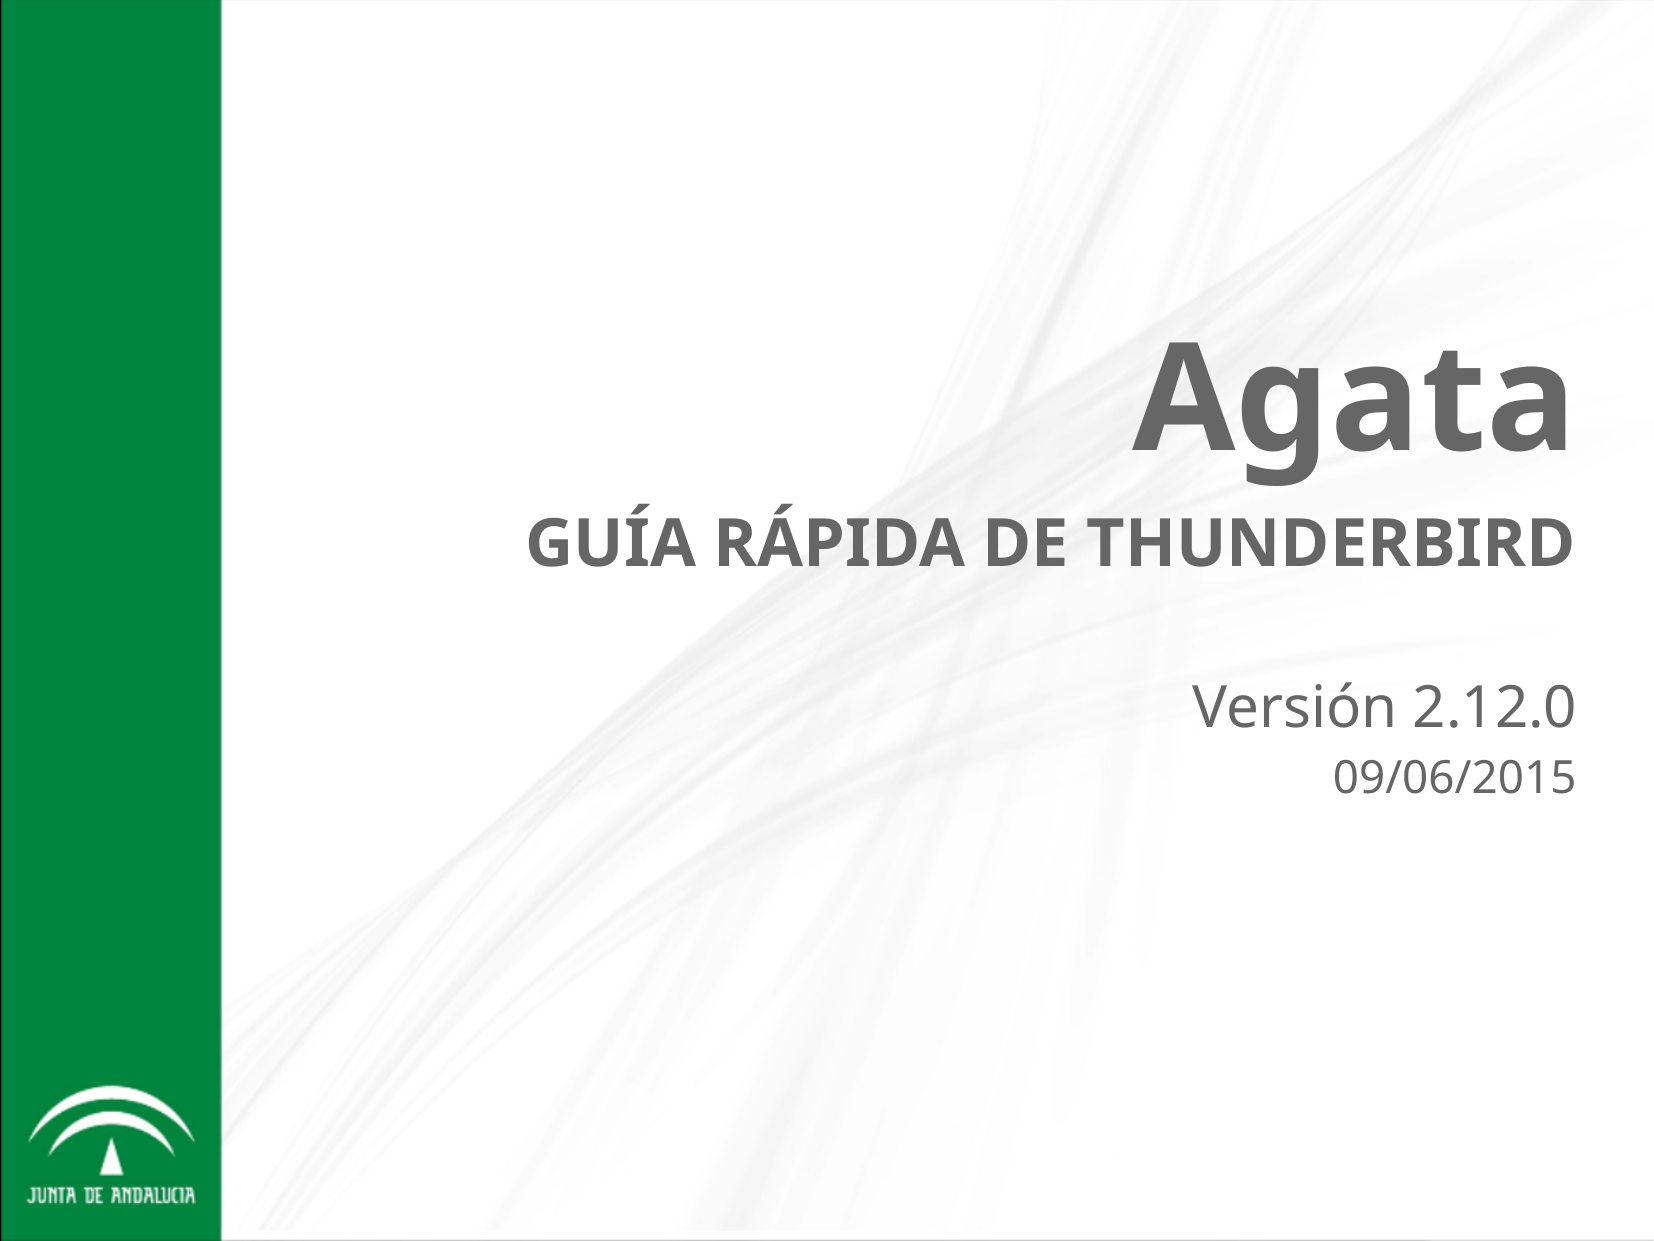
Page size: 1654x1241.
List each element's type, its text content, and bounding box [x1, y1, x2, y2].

subtitle Agata GUÍA RÁPIDA DE THUNDERBIRD Versión 2.12.0 09/06/2015 [259, 37, 1577, 1123]
picture [0, 0, 1654, 1241]
